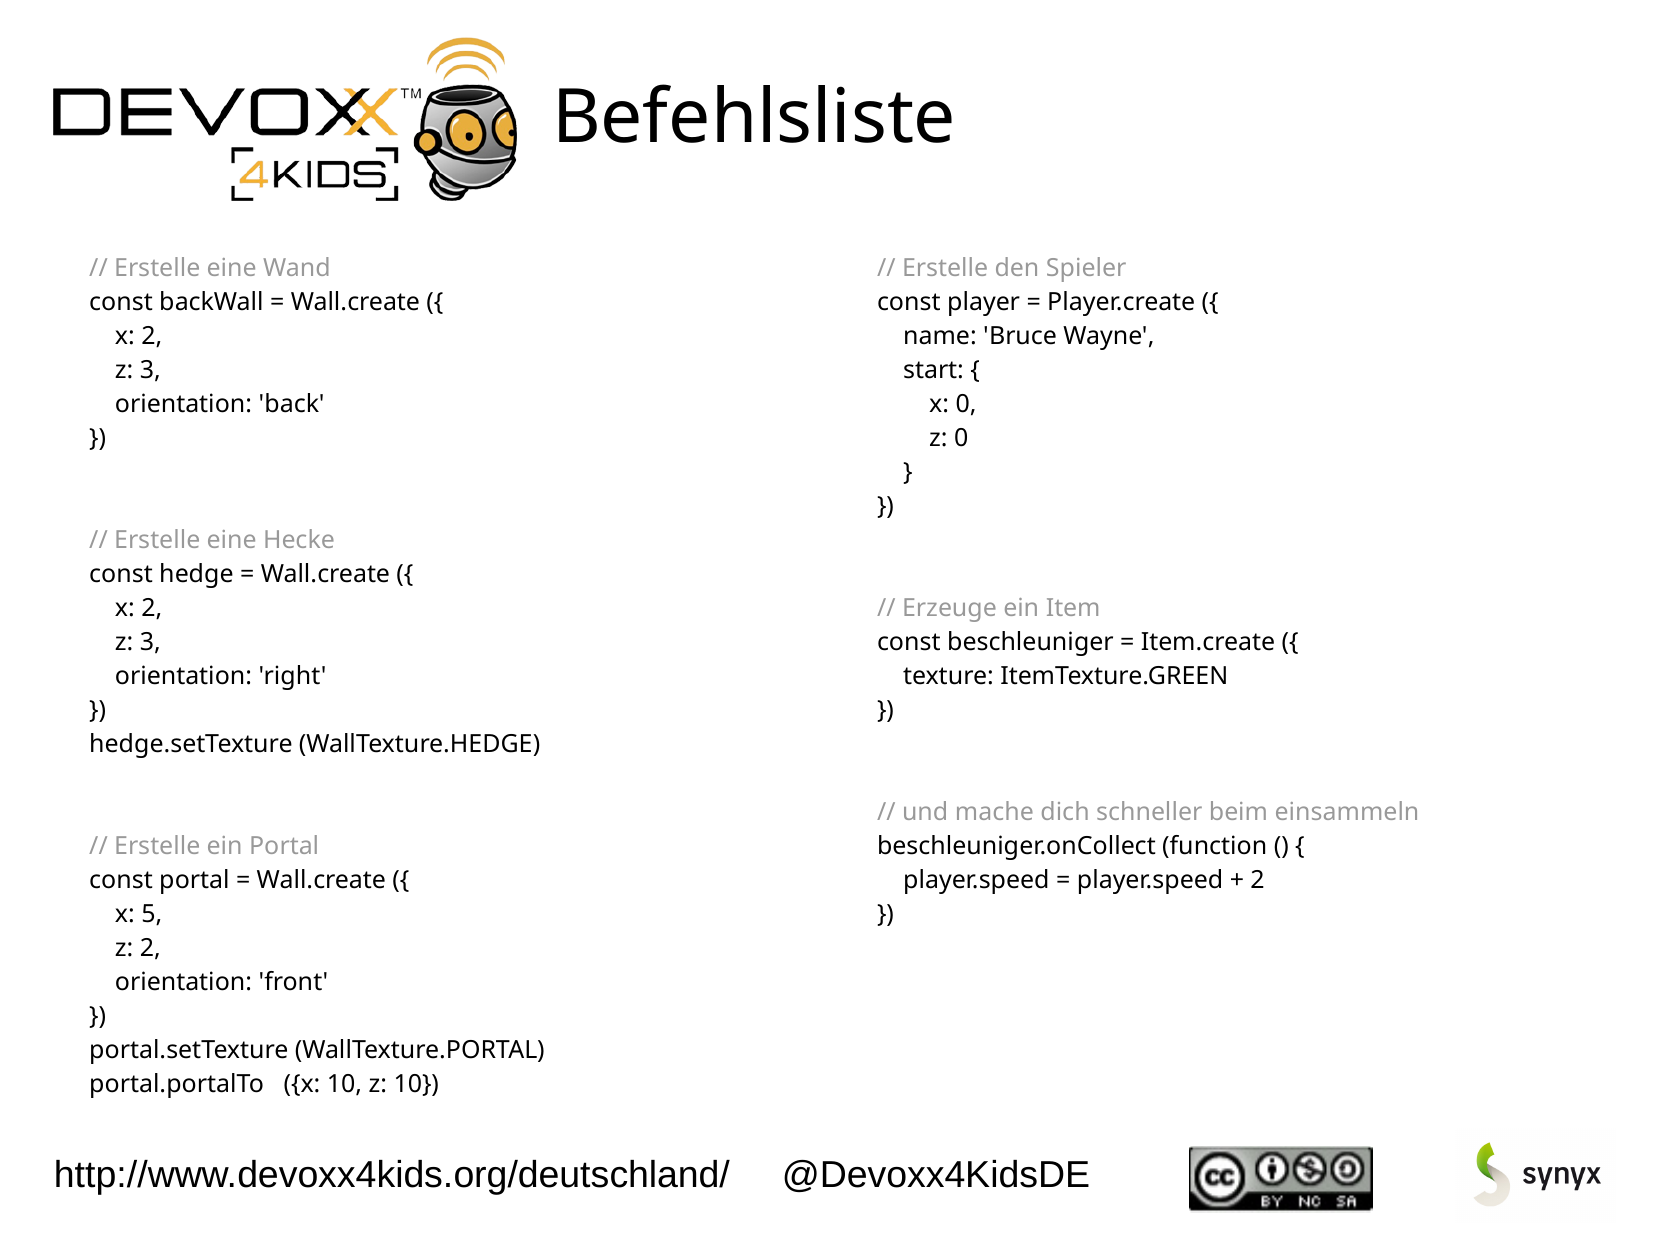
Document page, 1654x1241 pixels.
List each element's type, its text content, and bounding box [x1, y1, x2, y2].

text_box // Erstelle eine Wand const backWall = Wall.create ({ x: 2, z: 3, orientation: 'back' }) // Erstelle eine Hecke const hedge = Wall.create ({ x: 2, z: 3, orientation: 'right' }) hedge.setTexture (WallTexture.HEDGE) // Erstelle ein Portal const portal = Wall.create ({ x: 5, z: 2, orientation: 'front' }) portal.setTexture (WallTexture.PORTAL) portal.portalTo ({x: 10, z: 10}) [74, 242, 863, 1180]
text_box // Erstelle den Spieler const player = Player.create ({ name: 'Bruce Wayne', start: { x: 0, z: 0 } }) // Erzeuge ein Item const beschleuniger = Item.create ({ texture: ItemTexture.GREEN }) // und mache dich schneller beim einsammeln beschleuniger.onCollect (function () { player.speed = player.speed + 2 }) [862, 242, 1593, 1034]
picture [1189, 1146, 1373, 1213]
title Befehlsliste [537, 60, 1603, 187]
picture [53, 37, 517, 201]
picture [1455, 1128, 1616, 1223]
